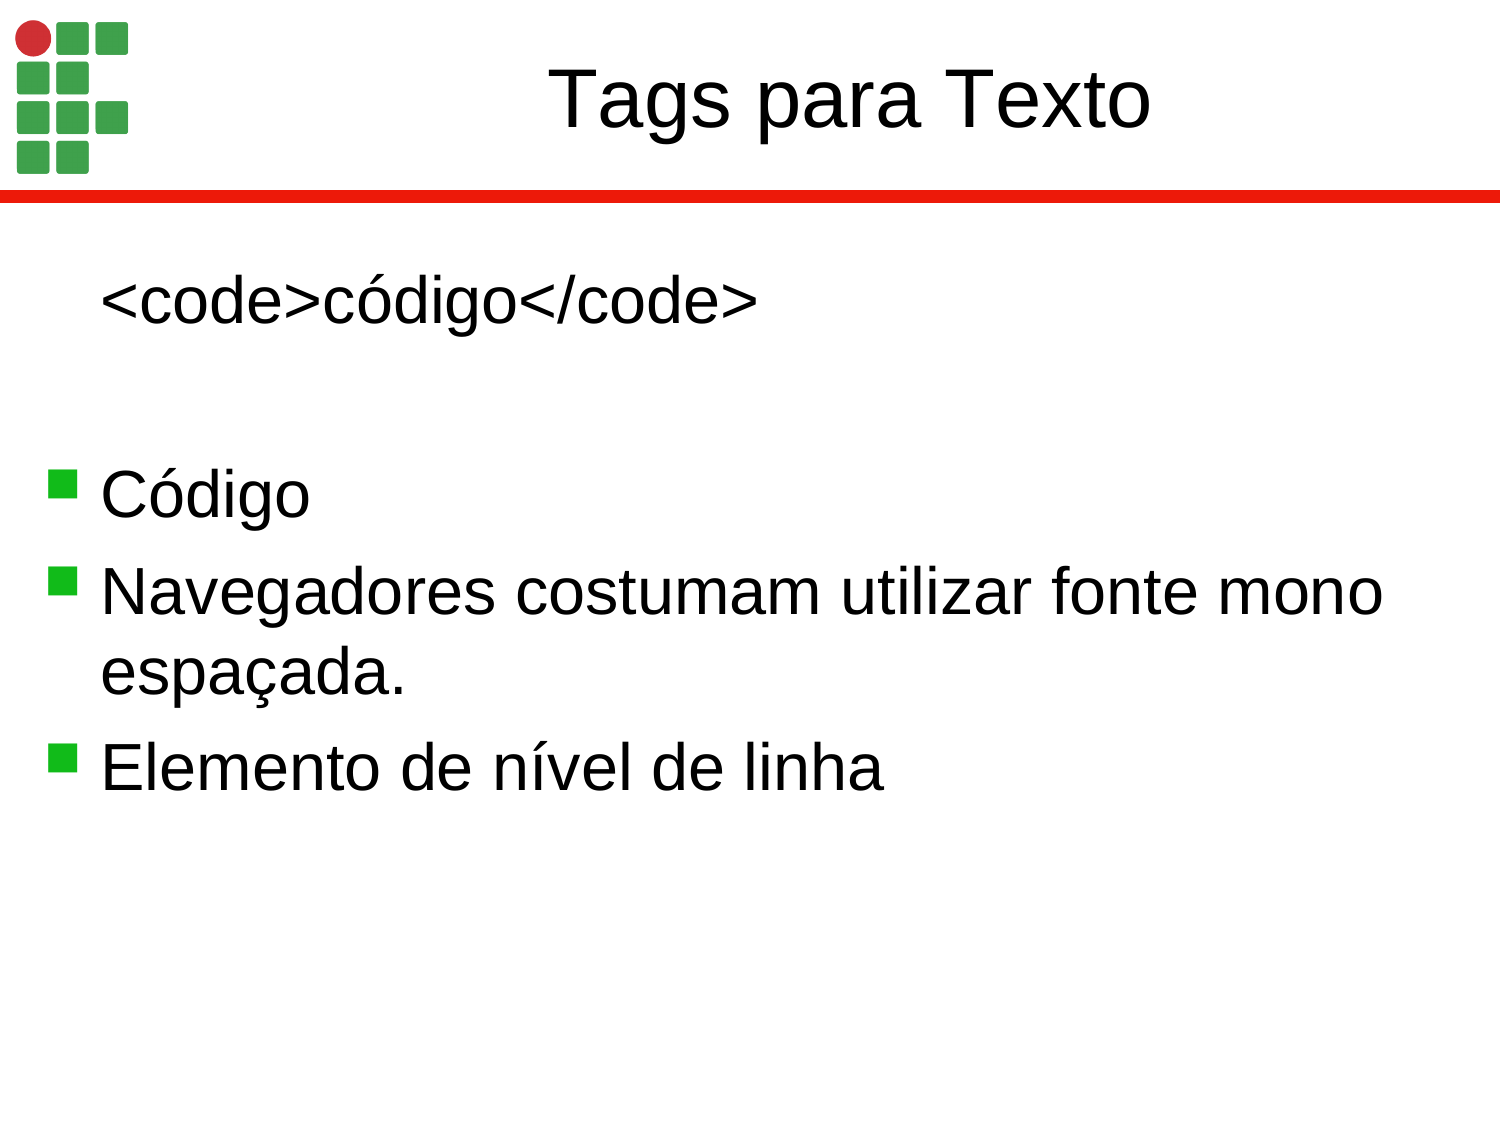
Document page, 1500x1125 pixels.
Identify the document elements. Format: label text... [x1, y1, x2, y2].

list <code>código</code> Código Navegadores costumam utilizar fonte mono espaçada. Elemento de nível de linha [29, 207, 1471, 1087]
picture [14, 16, 130, 178]
title Tags para Texto [230, 0, 1471, 202]
